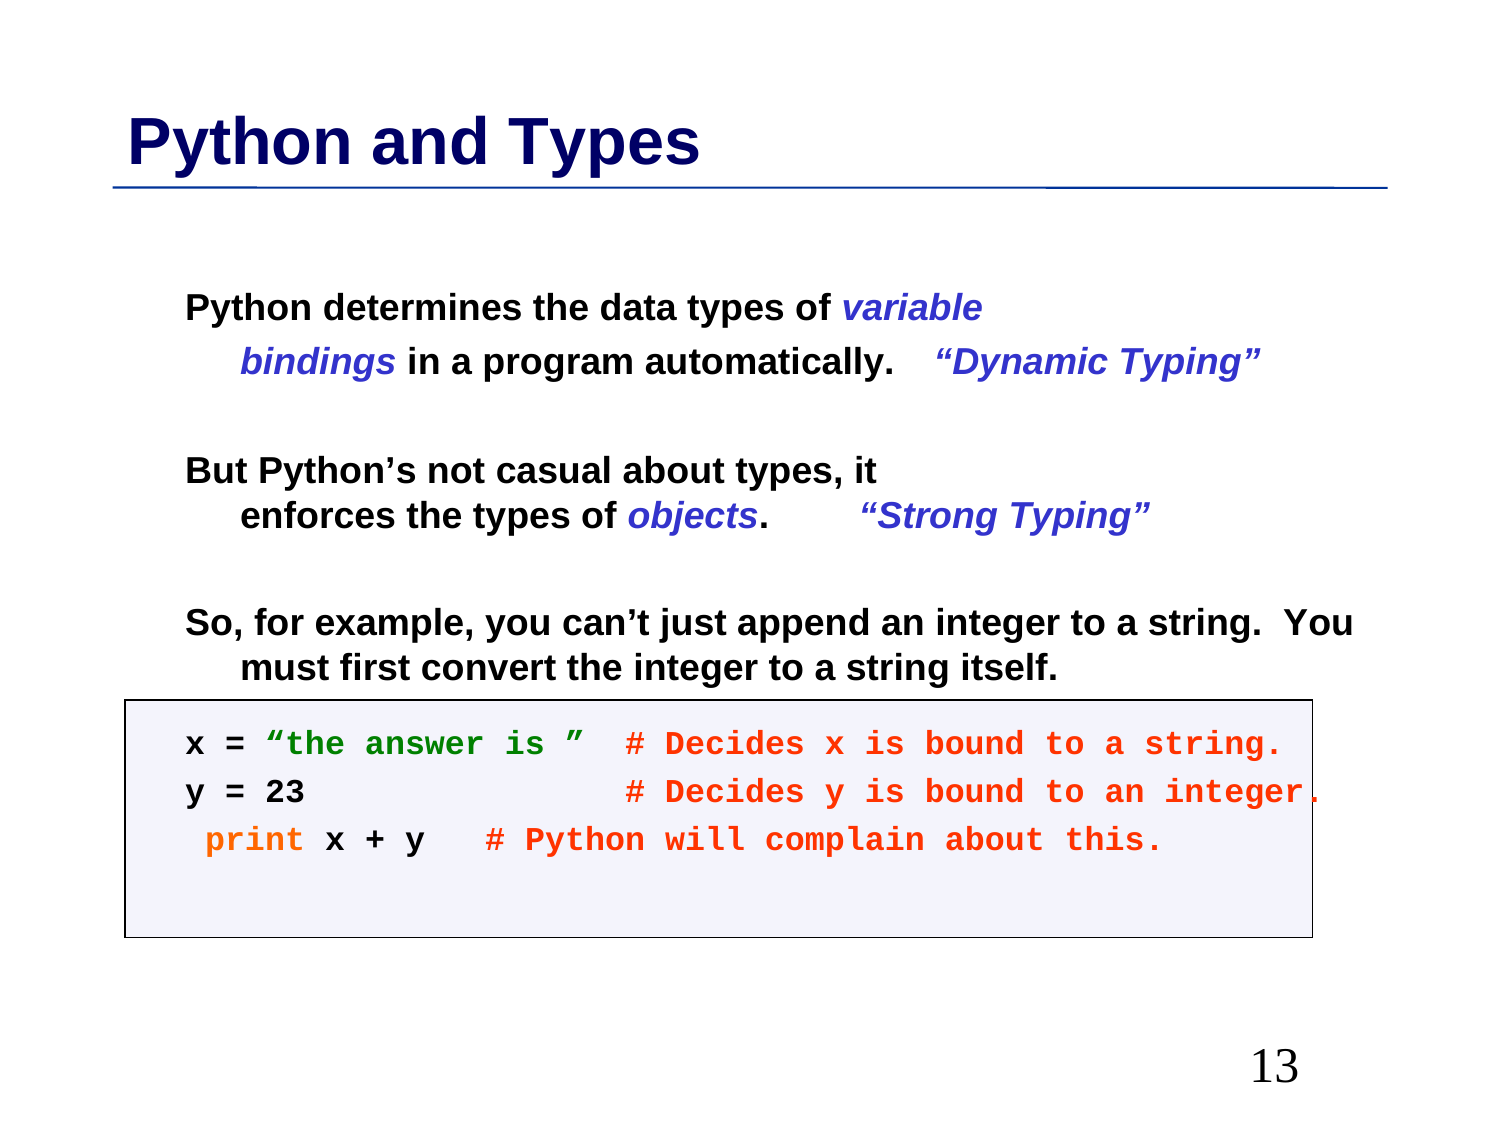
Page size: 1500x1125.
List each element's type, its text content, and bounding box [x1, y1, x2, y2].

list Python determines the data types of variable bindings in a program automatically. “Dynamic Typing” But Python’s not casual about types, it enforces the types of objects. “Strong Typing” So, for example, you can’t just append an integer to a string. You must first convert the integer to a string itself. x = “the answer is ” # Decides x is bound to a string. y = 23 # Decides y is bound to an integer. print x + y # Python will complain about this. [112, 274, 1388, 1063]
title Python and Types [112, 89, 1388, 185]
text_box [1074, 1063, 1387, 1125]
